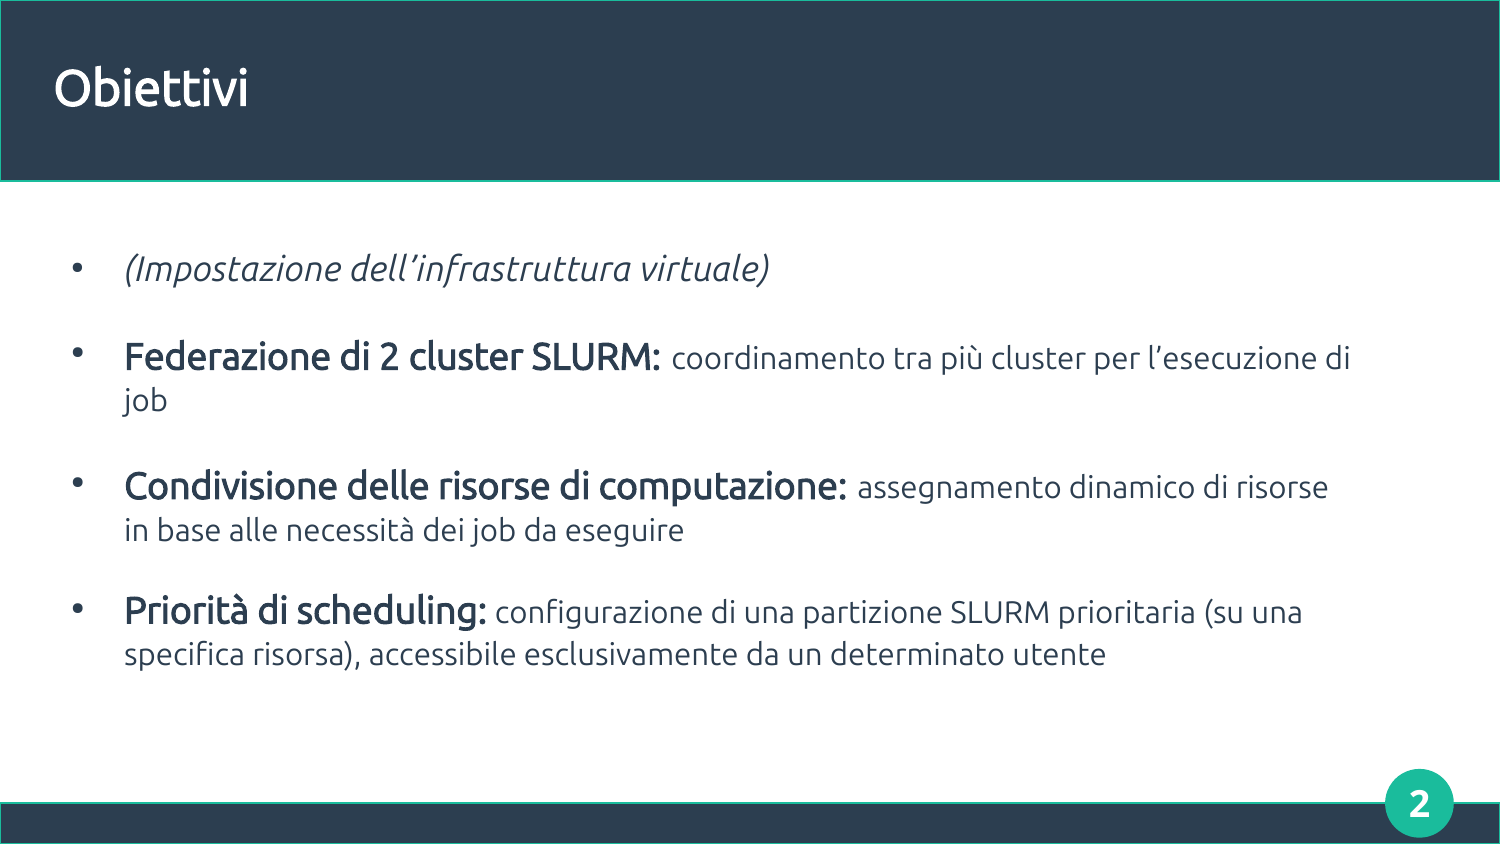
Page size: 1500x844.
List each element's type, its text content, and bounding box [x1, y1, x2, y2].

title Obiettivi [53, 33, 1447, 141]
list (Impostazione dell’infrastruttura virtuale) Federazione di 2 cluster SLURM: coordinamento tra più cluster per l’esecuzione di job Condivisione delle risorse di computazione: assegnamento dinamico di risorse in base alle necessità dei job da eseguire Priorità di scheduling: configurazione di una partizione SLURM prioritaria (su una specifica risorsa), accessibile esclusivamente da un determinato utente [53, 242, 1357, 721]
